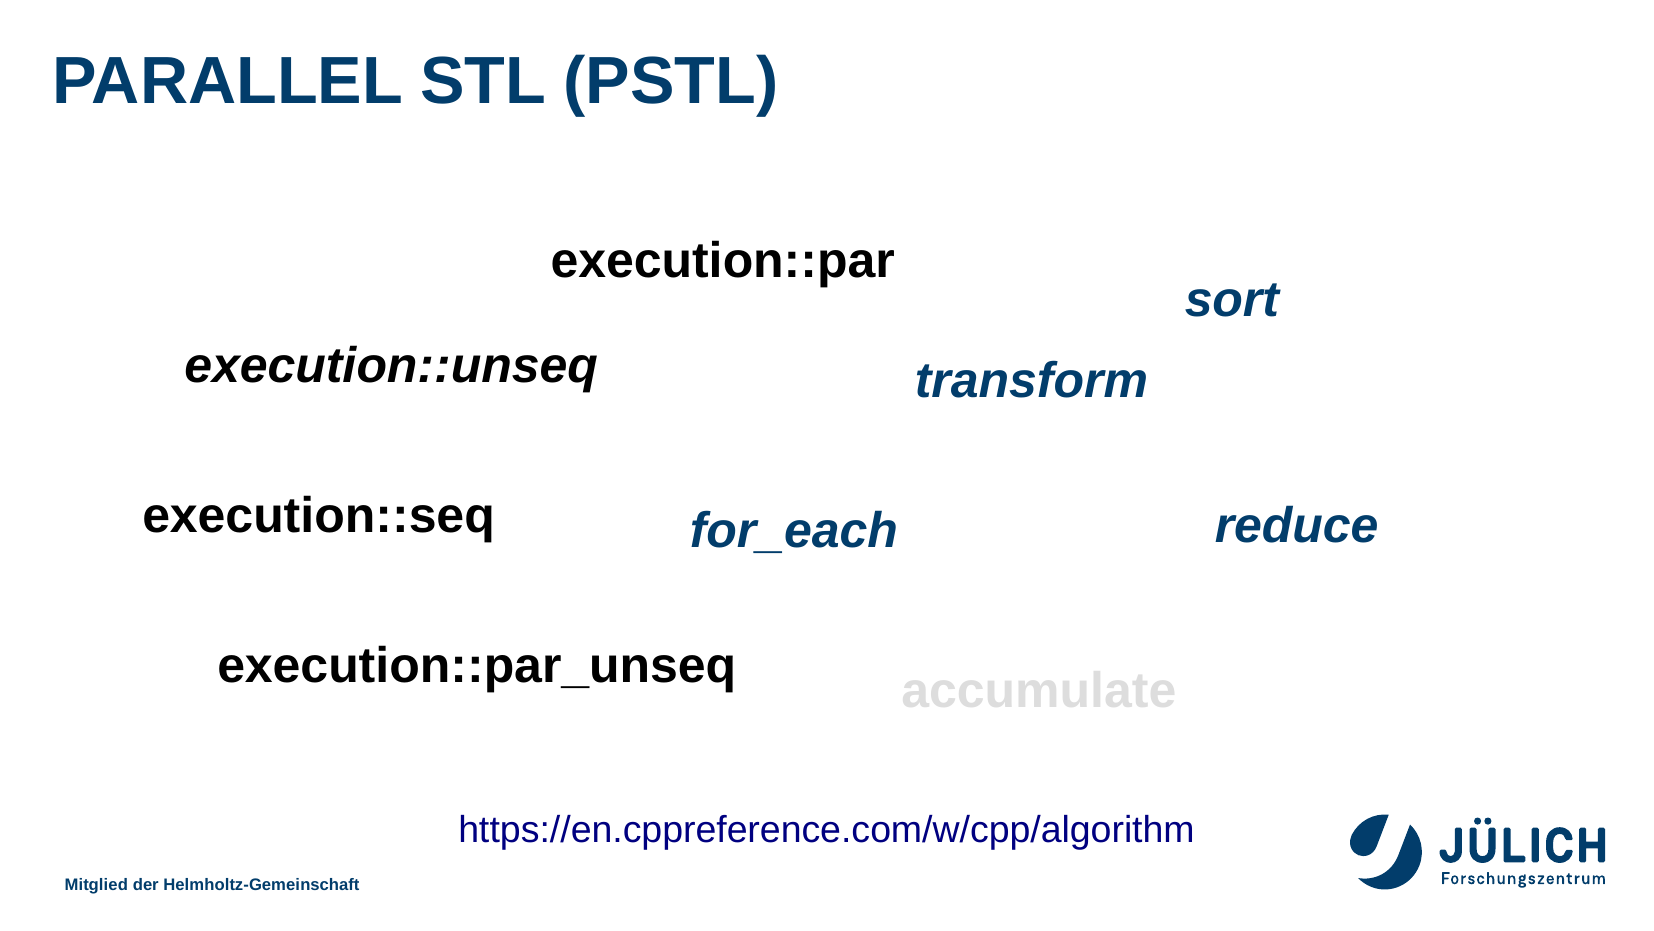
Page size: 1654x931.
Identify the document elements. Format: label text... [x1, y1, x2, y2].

text_box https://en.cppreference.com/w/cpp/algorithm [443, 800, 1210, 858]
text_box execution::par_unseq [202, 625, 752, 701]
text_box accumulate [886, 655, 1192, 726]
text_box transform [900, 340, 1447, 416]
title Parallel STL (PSTL) [52, 43, 1606, 194]
text_box execution::unseq [169, 325, 613, 400]
text_box execution::seq [127, 475, 511, 551]
text_box for_each [675, 490, 931, 565]
text_box reduce [1200, 490, 1394, 561]
text_box execution::par [535, 220, 911, 296]
text_box sort [1170, 263, 1295, 335]
